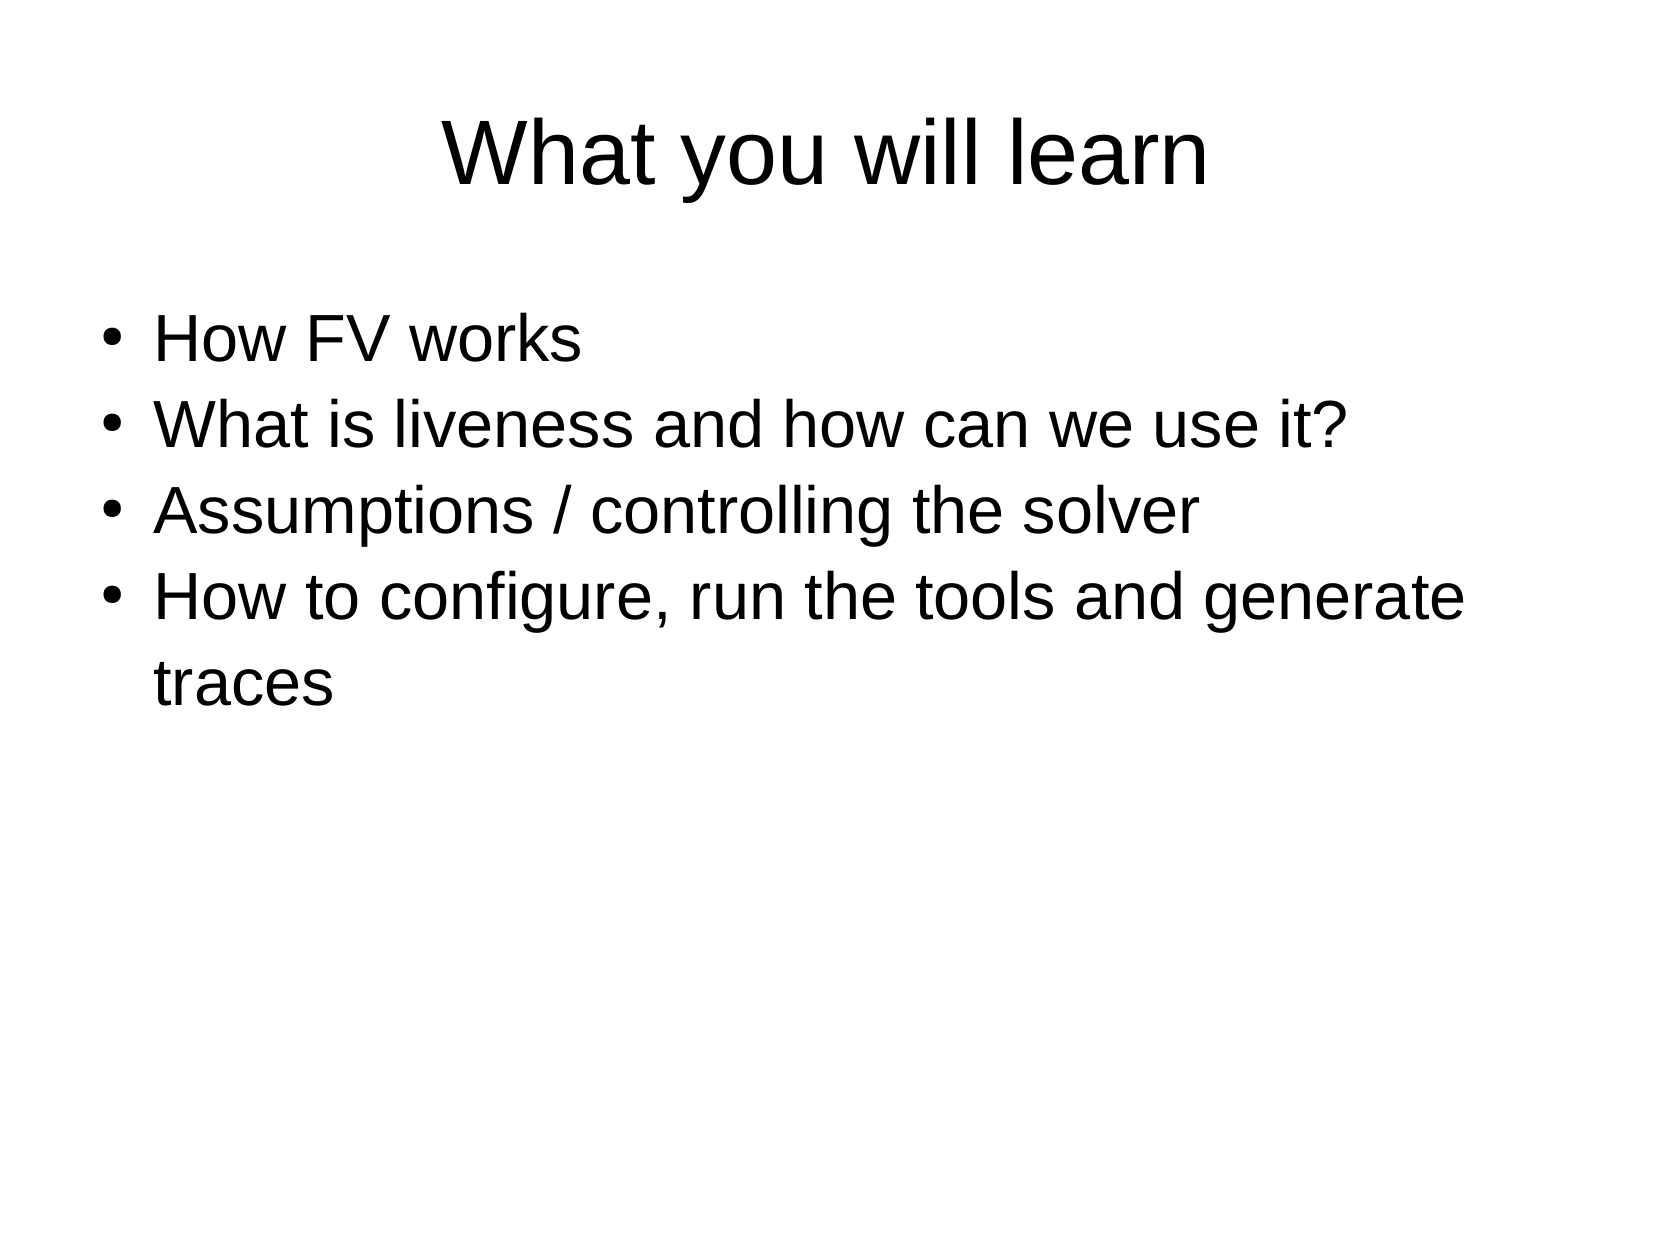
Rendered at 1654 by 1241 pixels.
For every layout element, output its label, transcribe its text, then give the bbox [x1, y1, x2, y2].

title What you will learn [82, 49, 1571, 257]
list How FV works What is liveness and how can we use it? Assumptions / controlling the solver How to configure, run the tools and generate traces [82, 290, 1571, 1010]
